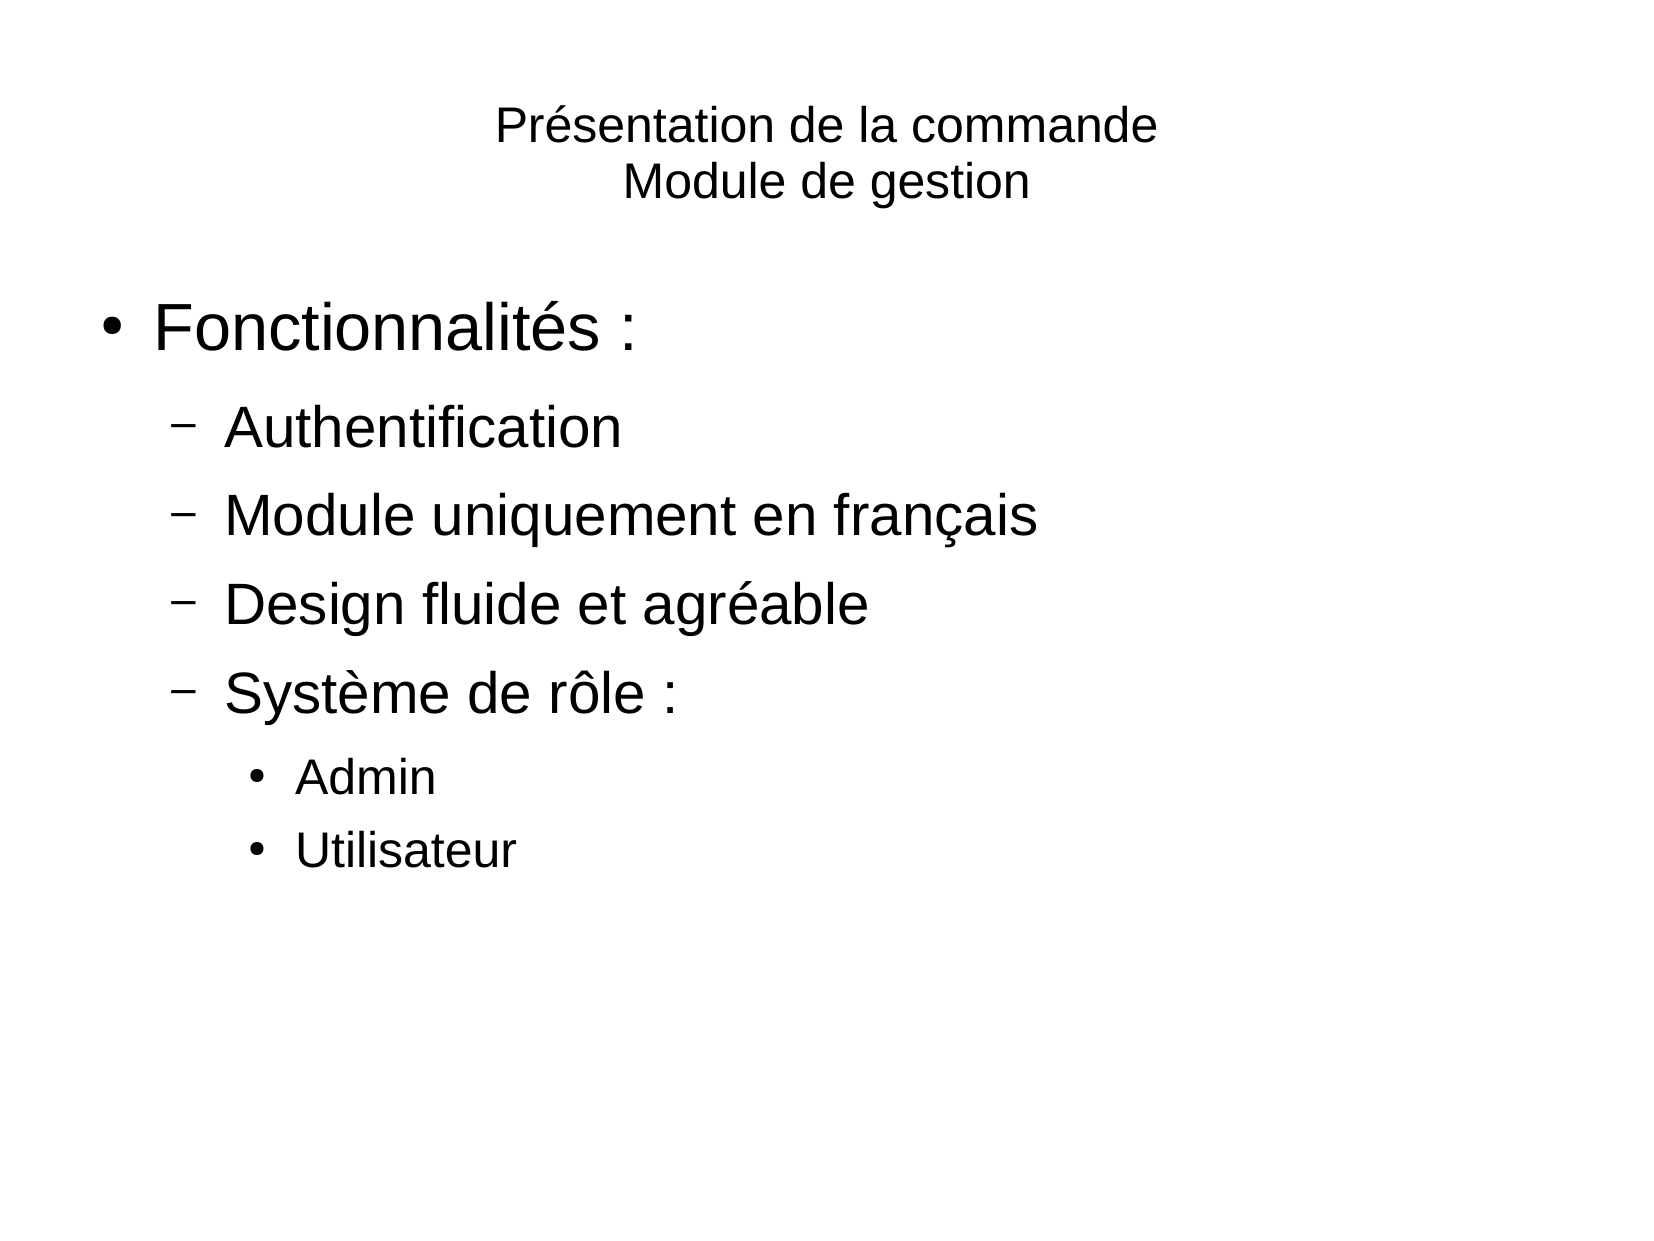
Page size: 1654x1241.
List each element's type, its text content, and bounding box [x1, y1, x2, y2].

title Présentation de la commande Module de gestion [82, 49, 1571, 257]
list Fonctionnalités : Authentification Module uniquement en français Design fluide et agréable Système de rôle : Admin Utilisateur [82, 290, 1571, 1109]
